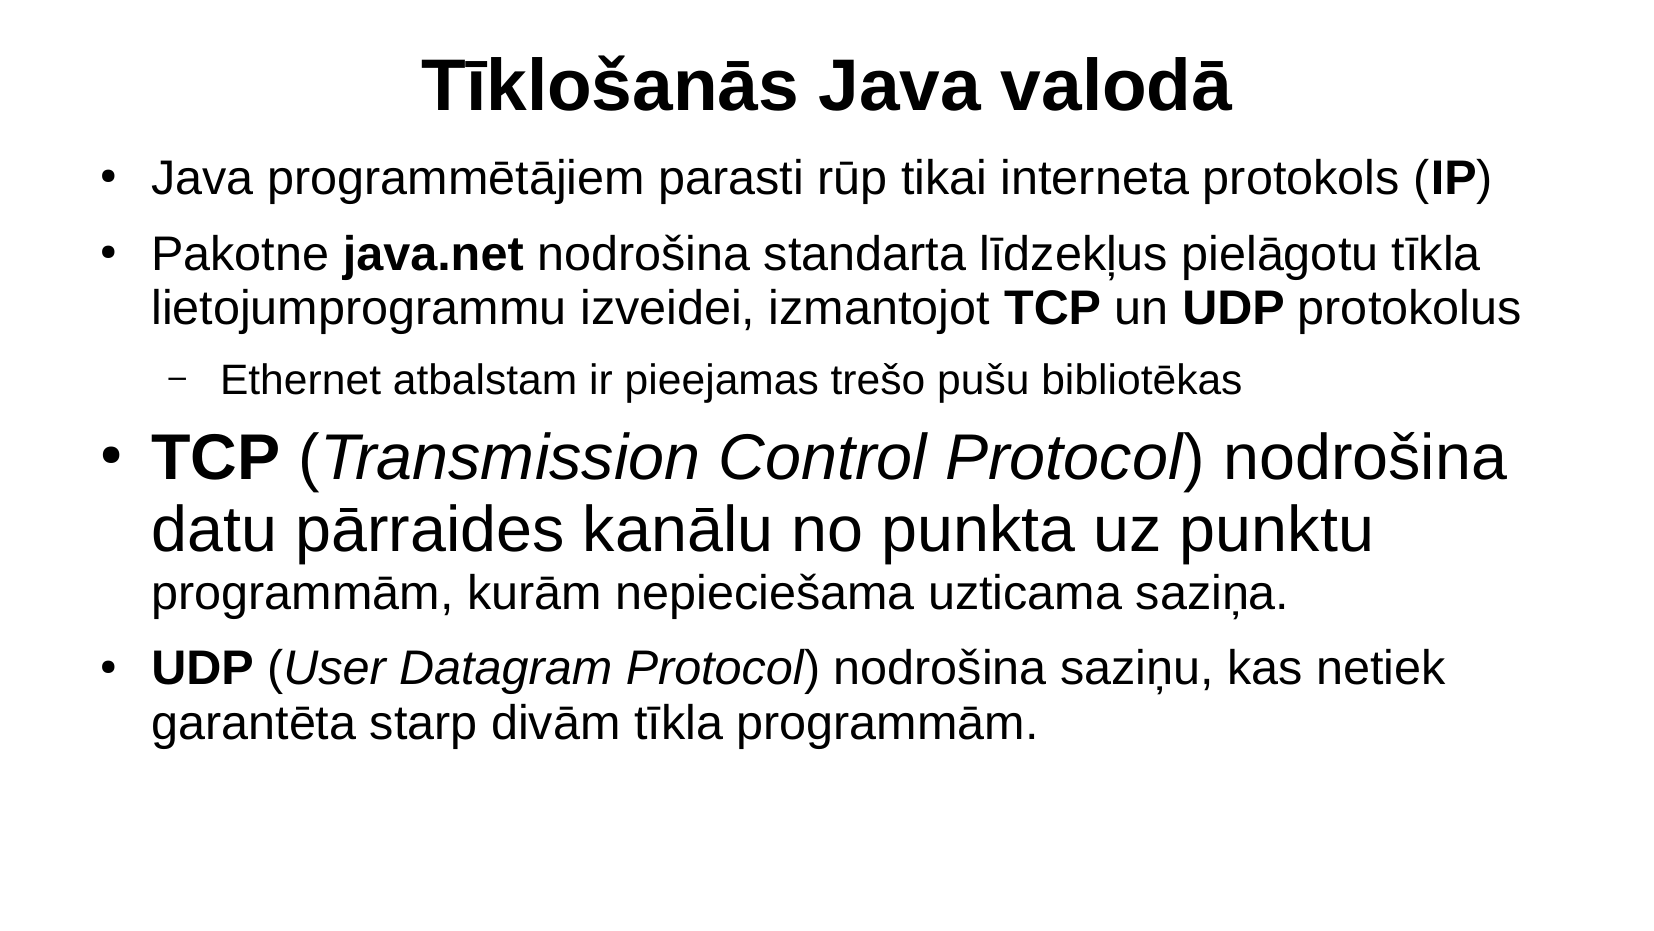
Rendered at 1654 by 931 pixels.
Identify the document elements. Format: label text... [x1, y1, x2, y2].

title Tīklošanās Java valodā [82, 44, 1571, 127]
list Java programmētājiem parasti rūp tikai interneta protokols (IP) Pakotne java.net nodrošina standarta līdzekļus pielāgotu tīkla lietojumprogrammu izveidei, izmantojot TCP un UDP protokolus Ethernet atbalstam ir pieejamas trešo pušu bibliotēkas TCP (Transmission Control Protocol) nodrošina datu pārraides kanālu no punkta uz punktu programmām, kurām nepieciešama uzticama saziņa. UDP (User Datagram Protocol) nodrošina saziņu, kas netiek garantēta starp divām tīkla programmām. [82, 150, 1538, 869]
